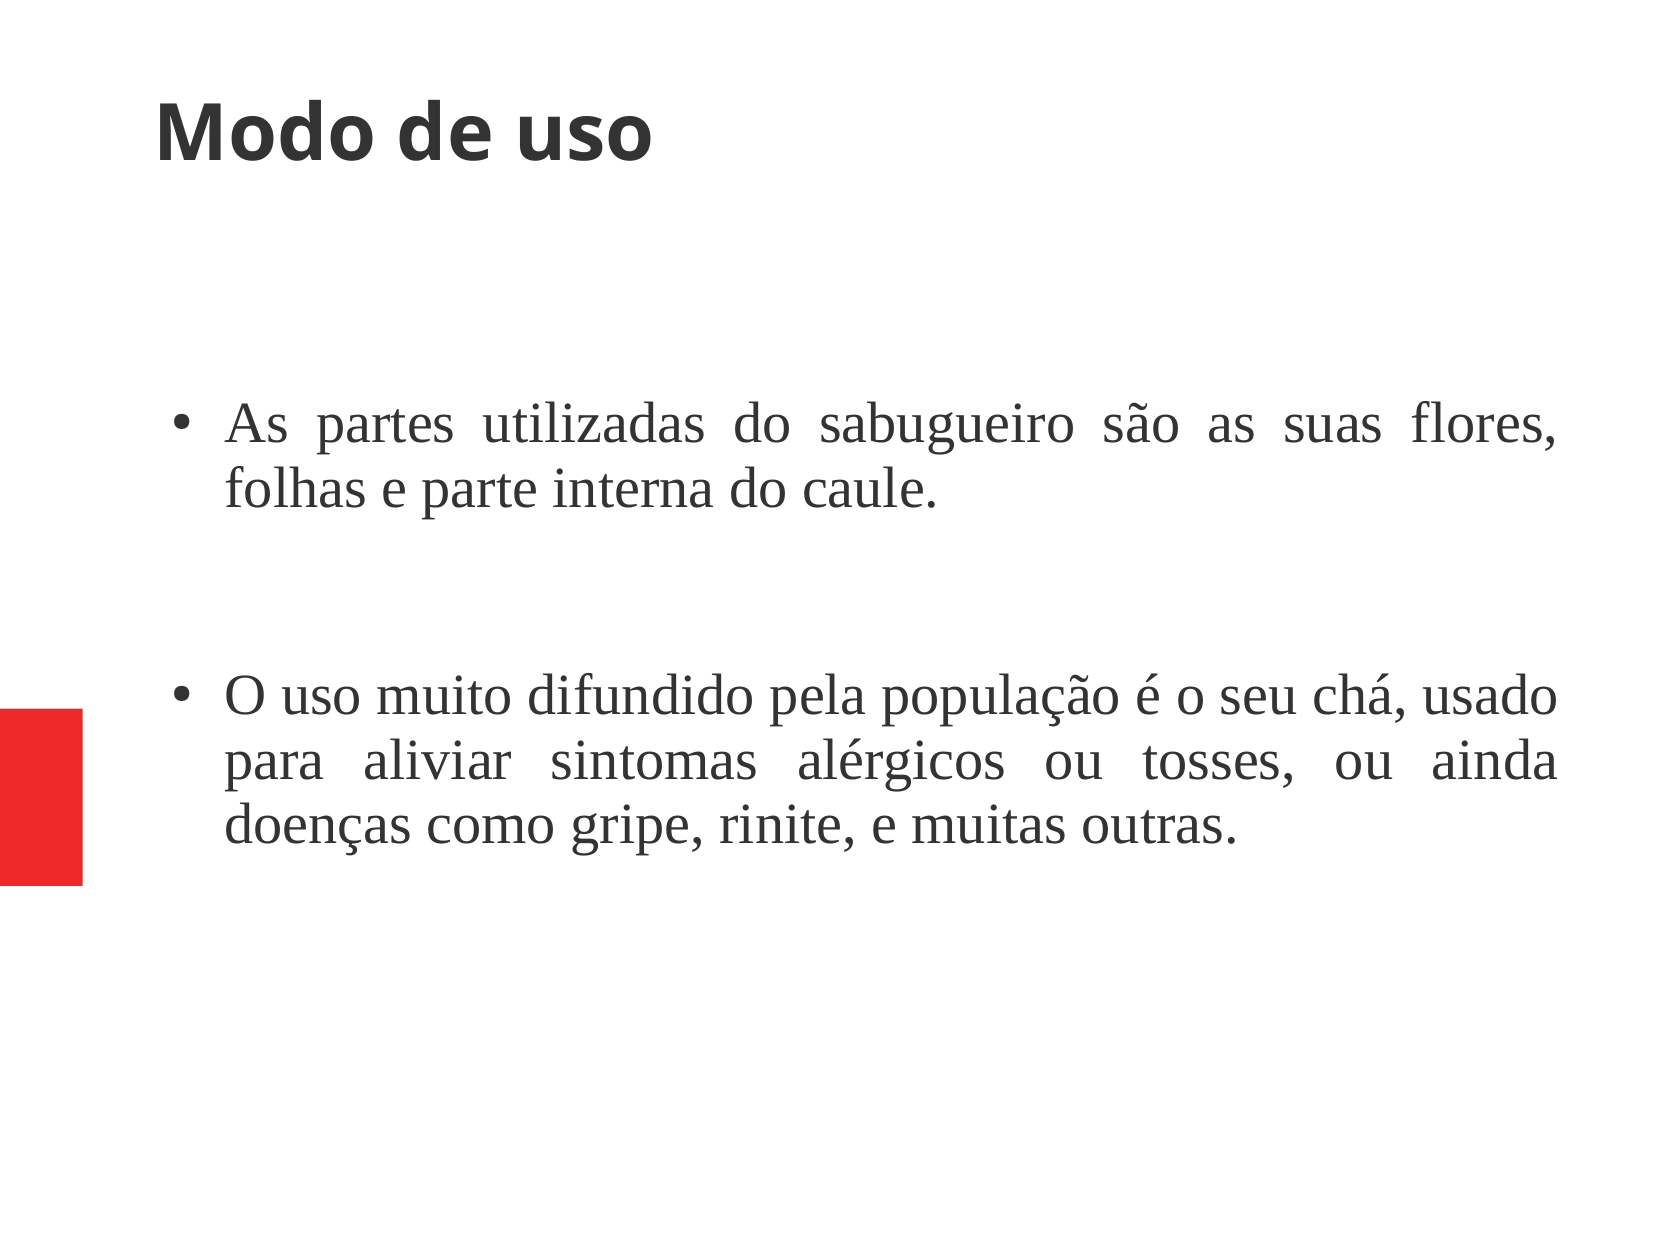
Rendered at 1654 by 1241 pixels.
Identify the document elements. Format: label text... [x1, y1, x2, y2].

list As partes utilizadas do sabugueiro são as suas flores, folhas e parte interna do caule. O uso muito difundido pela população é o seu chá, usado para aliviar sintomas alérgicos ou tosses, ou ainda doenças como gripe, rinite, e muitas outras. [153, 390, 1560, 1111]
title Modo de uso [153, 11, 1560, 249]
